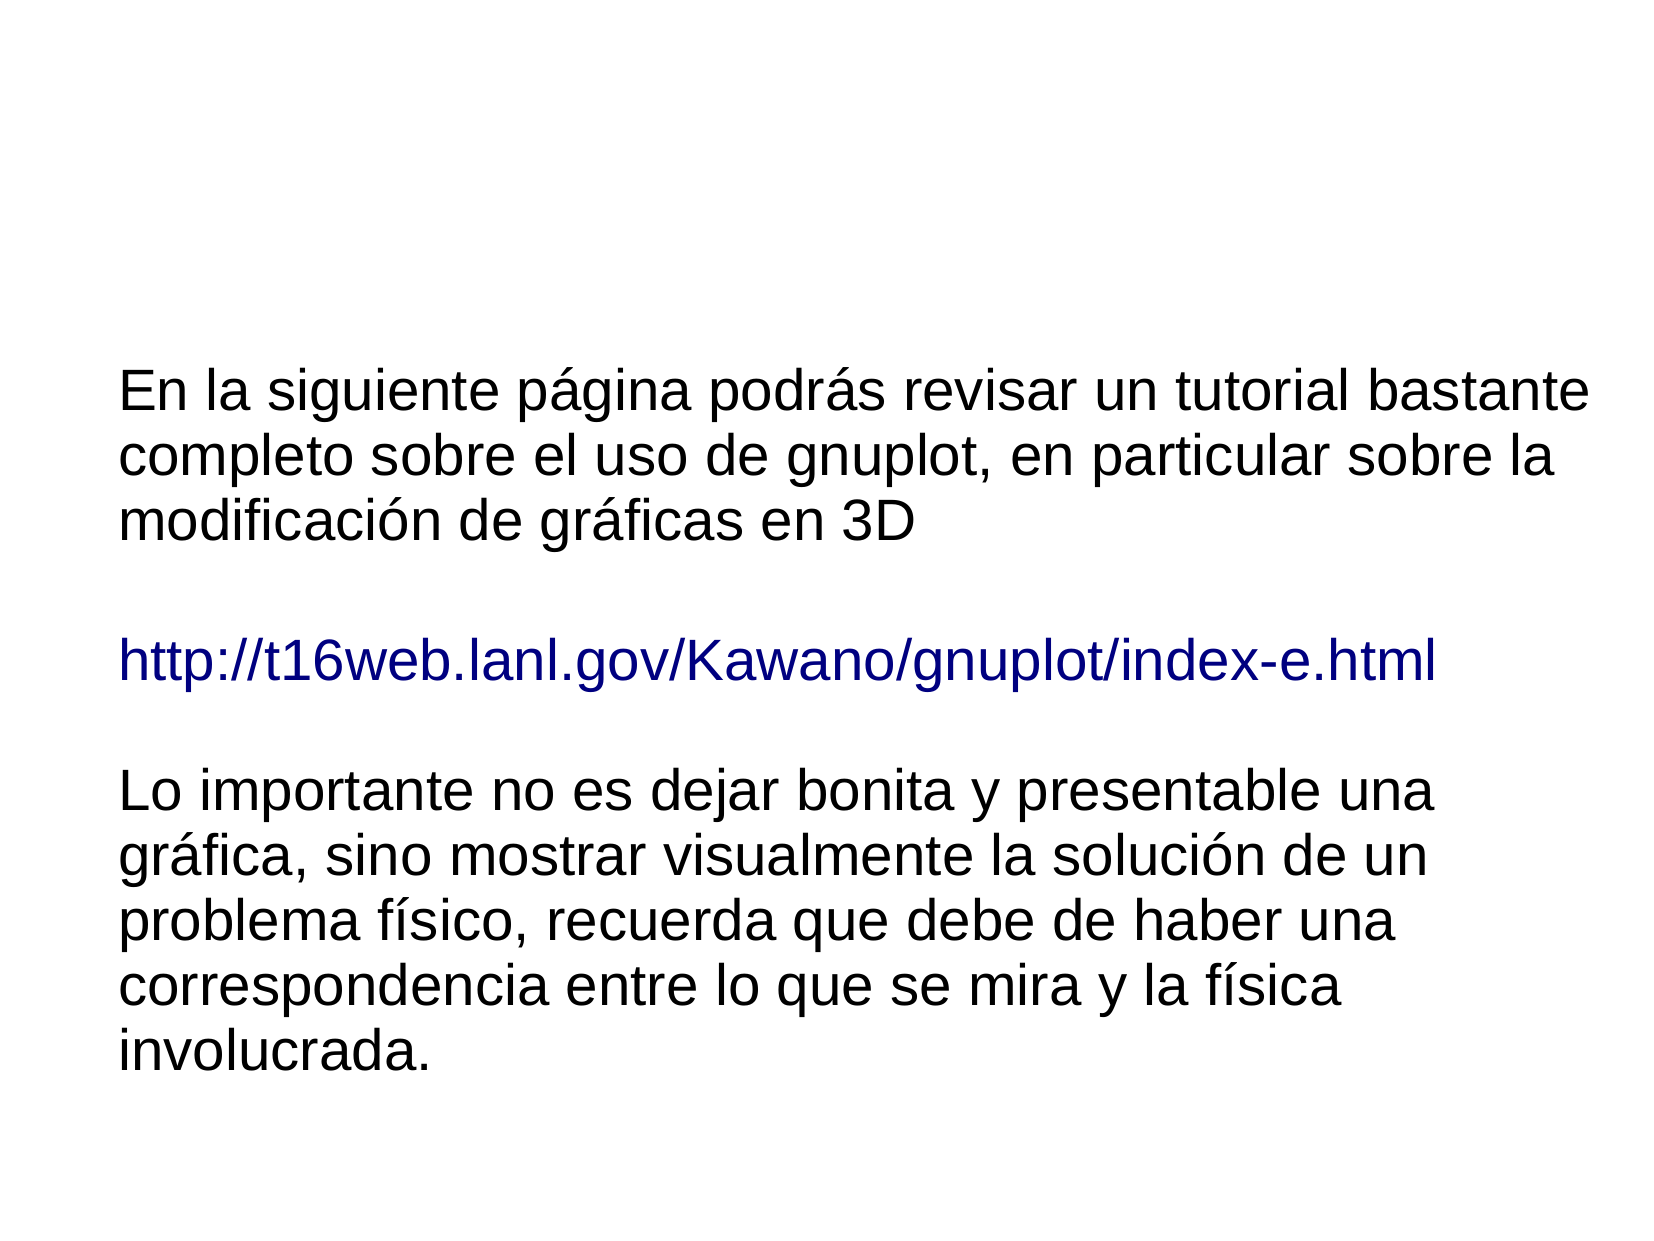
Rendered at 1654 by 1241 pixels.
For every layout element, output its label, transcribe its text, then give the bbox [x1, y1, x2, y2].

subtitle En la siguiente página podrás revisar un tutorial bastante completo sobre el uso de gnuplot, en particular sobre la modificación de gráficas en 3D http://t16web.lanl.gov/Kawano/gnuplot/index-e.html Lo importante no es dejar bonita y presentable una gráfica, sino mostrar visualmente la solución de un problema físico, recuerda que debe de haber una correspondencia entre lo que se mira y la física involucrada. [118, 318, 1607, 1123]
